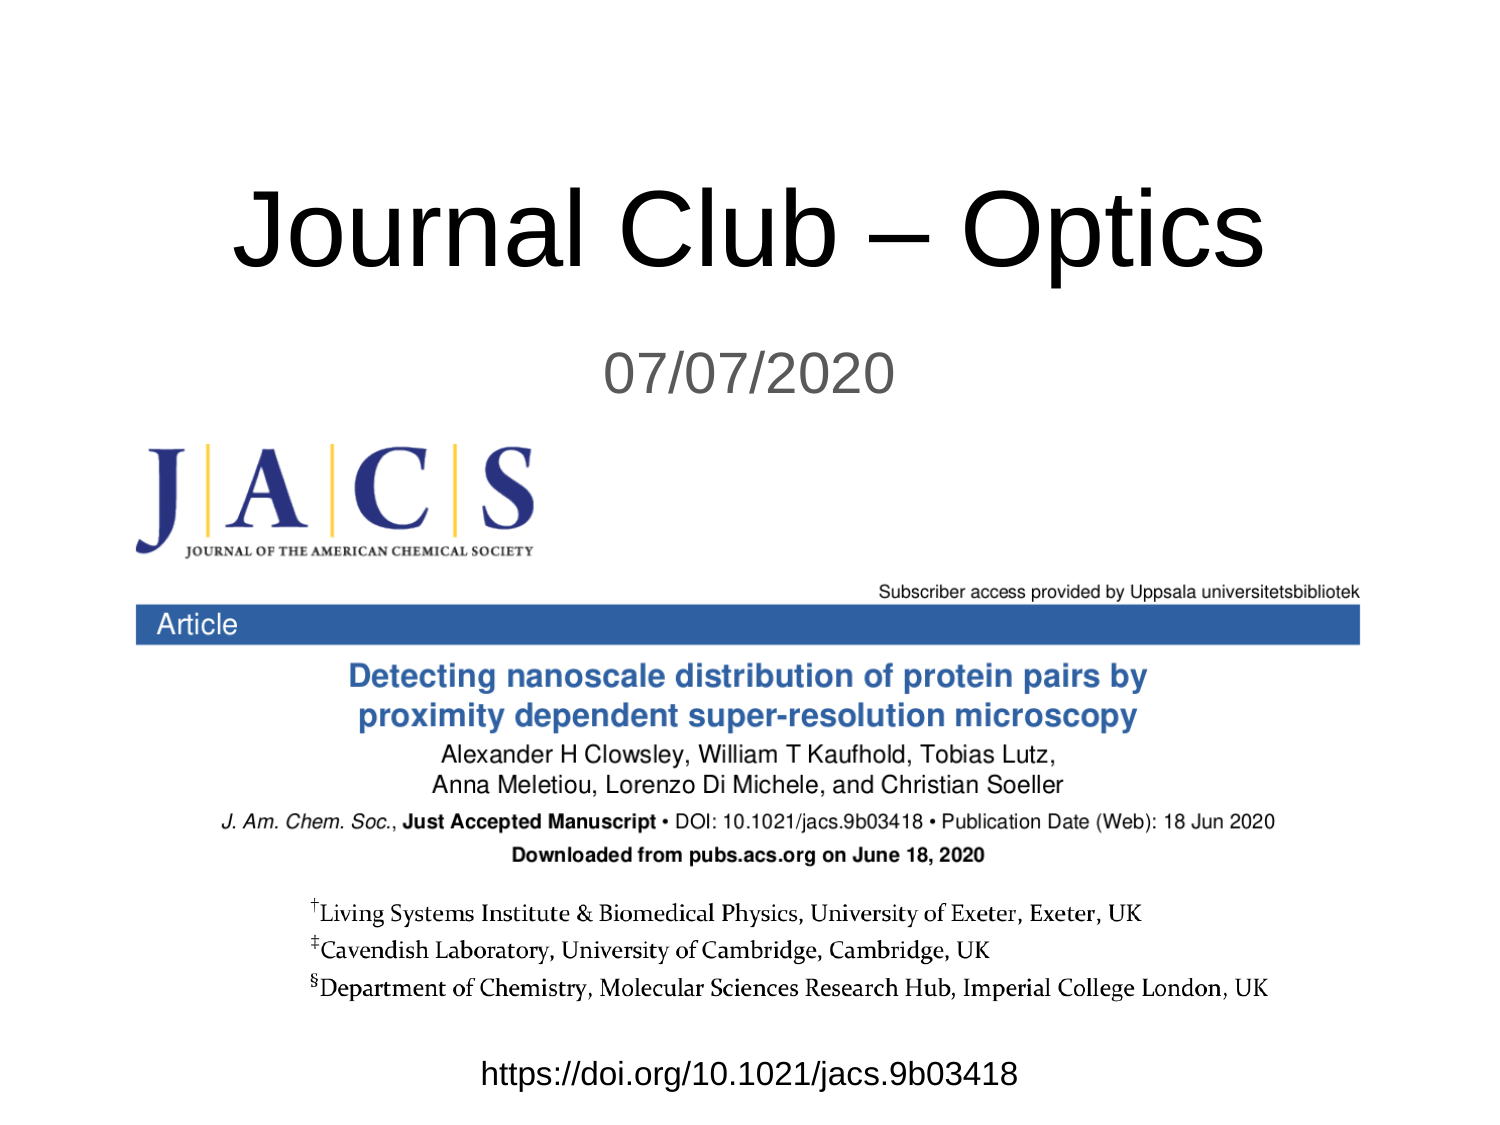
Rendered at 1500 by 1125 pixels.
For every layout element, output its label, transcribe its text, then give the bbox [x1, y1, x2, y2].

picture [302, 884, 1298, 1010]
picture [126, 437, 1374, 882]
text_box https://doi.org/10.1021/jacs.9b03418 [293, 1037, 1207, 1109]
title Journal Club – Optics [51, 25, 1449, 304]
subtitle 07/07/2020 [51, 319, 1449, 494]
